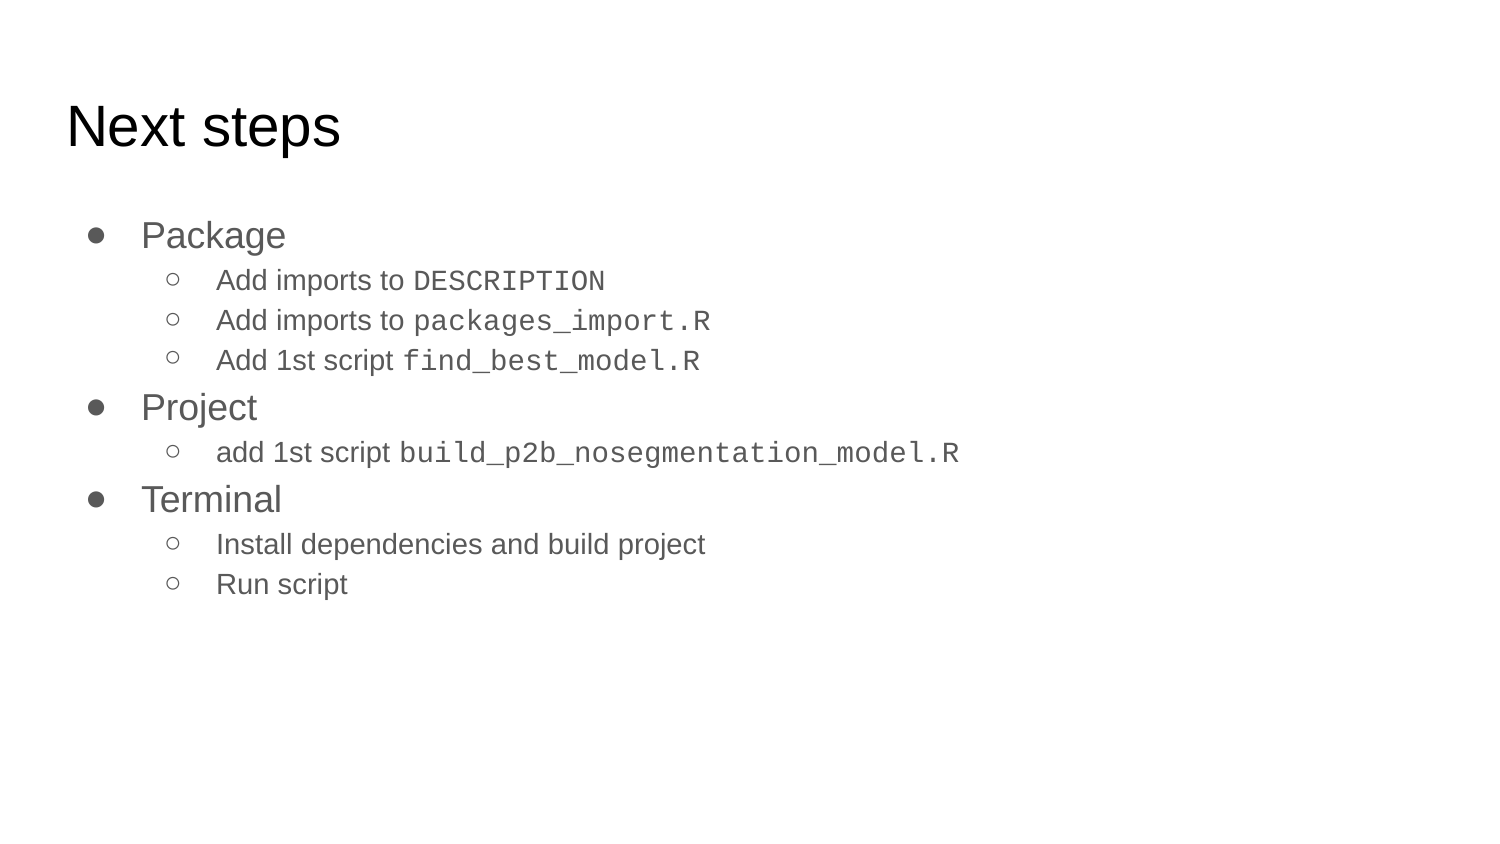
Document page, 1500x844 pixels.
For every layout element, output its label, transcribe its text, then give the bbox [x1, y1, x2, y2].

list Package Add imports to DESCRIPTION Add imports to packages_import.R Add 1st script find_best_model.R Project add 1st script build_p2b_nosegmentation_model.R Terminal Install dependencies and build project Run script [51, 189, 1449, 750]
title Next steps [51, 72, 1449, 167]
